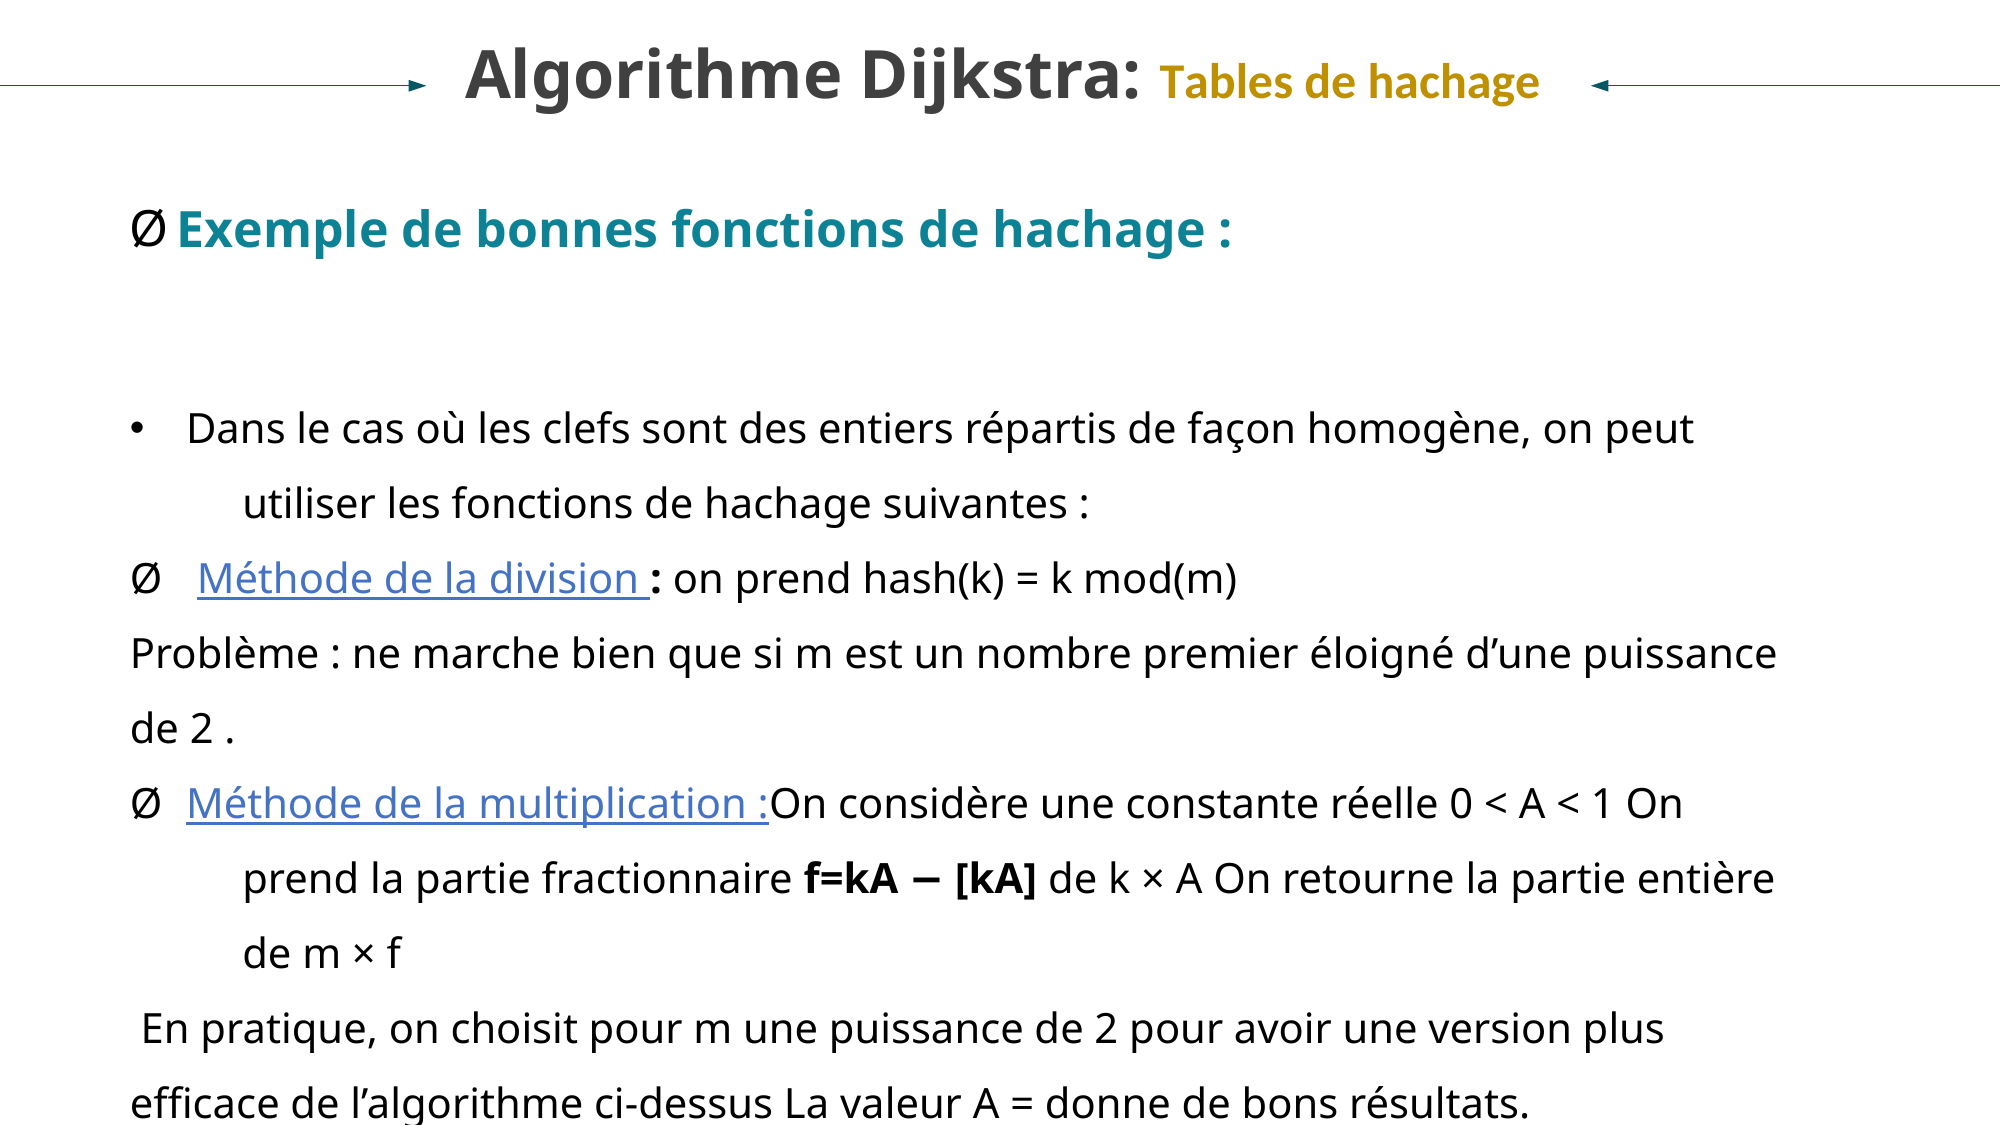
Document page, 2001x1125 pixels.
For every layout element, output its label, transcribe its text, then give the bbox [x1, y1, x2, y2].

text_box Algorithme Dijkstra: Tables de hachage [267, 41, 1750, 115]
text_box Dans le cas où les clefs sont des entiers répartis de façon homogène, on peut utiliser les fonctions de hachage suivantes : Méthode de la division : on prend hash(k) = k mod(m) Problème : ne marche bien que si m est un nombre premier éloigné d’une puissance de 2 . Méthode de la multiplication :On considère une constante réelle 0 < A < 1 On prend la partie fractionnaire f=kA − [kA] de k × A On retourne la partie entière de m × f En pratique, on choisit pour m une puissance de 2 pour avoir une version plus efficace de l’algorithme ci-dessus La valeur A = donne de bons résultats. [114, 369, 1817, 1026]
text_box Exemple de bonnes fonctions de hachage : [114, 189, 1560, 266]
